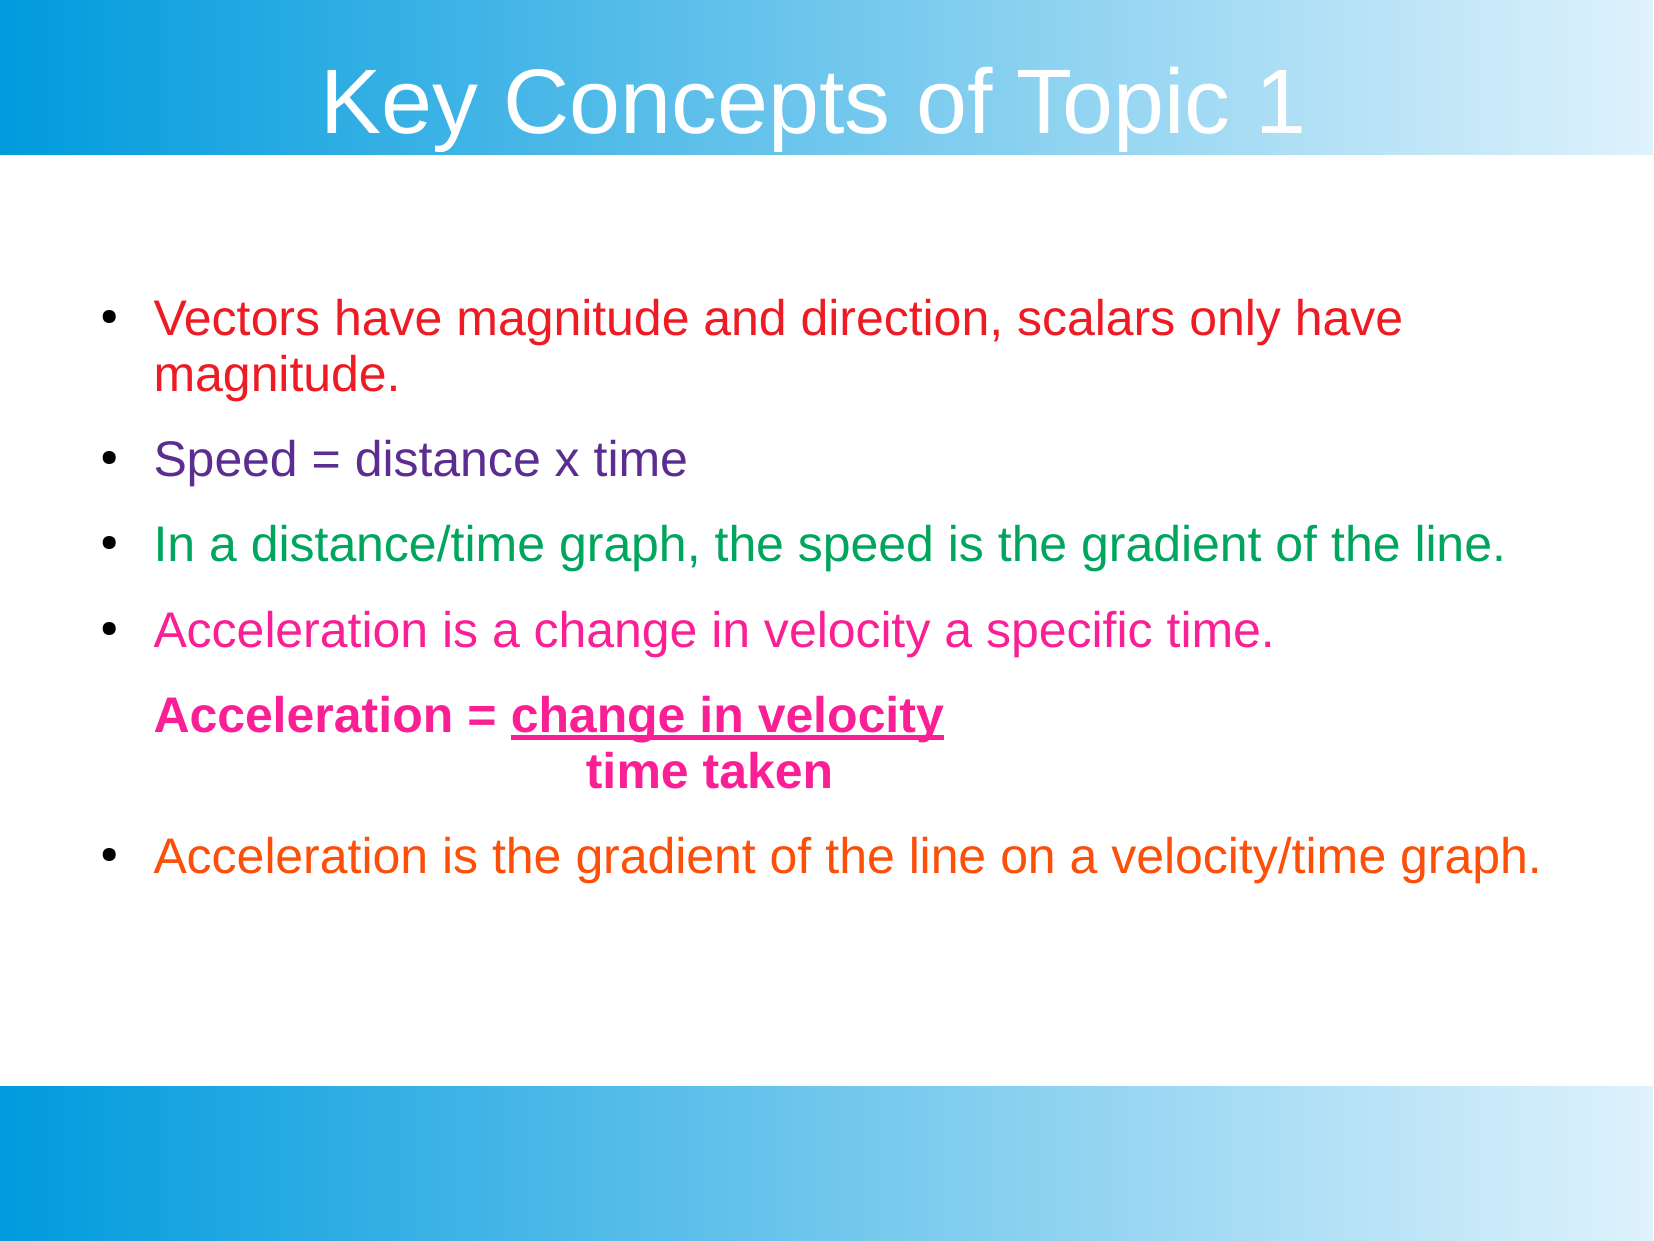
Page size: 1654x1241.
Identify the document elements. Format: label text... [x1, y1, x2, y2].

title Key Concepts of Topic 1 [82, 49, 1571, 155]
list Vectors have magnitude and direction, scalars only have magnitude. Speed = distance x time In a distance/time graph, the speed is the gradient of the line. Acceleration is a change in velocity a specific time. Acceleration = change in velocity time taken Acceleration is the gradient of the line on a velocity/time graph. [82, 290, 1571, 1010]
